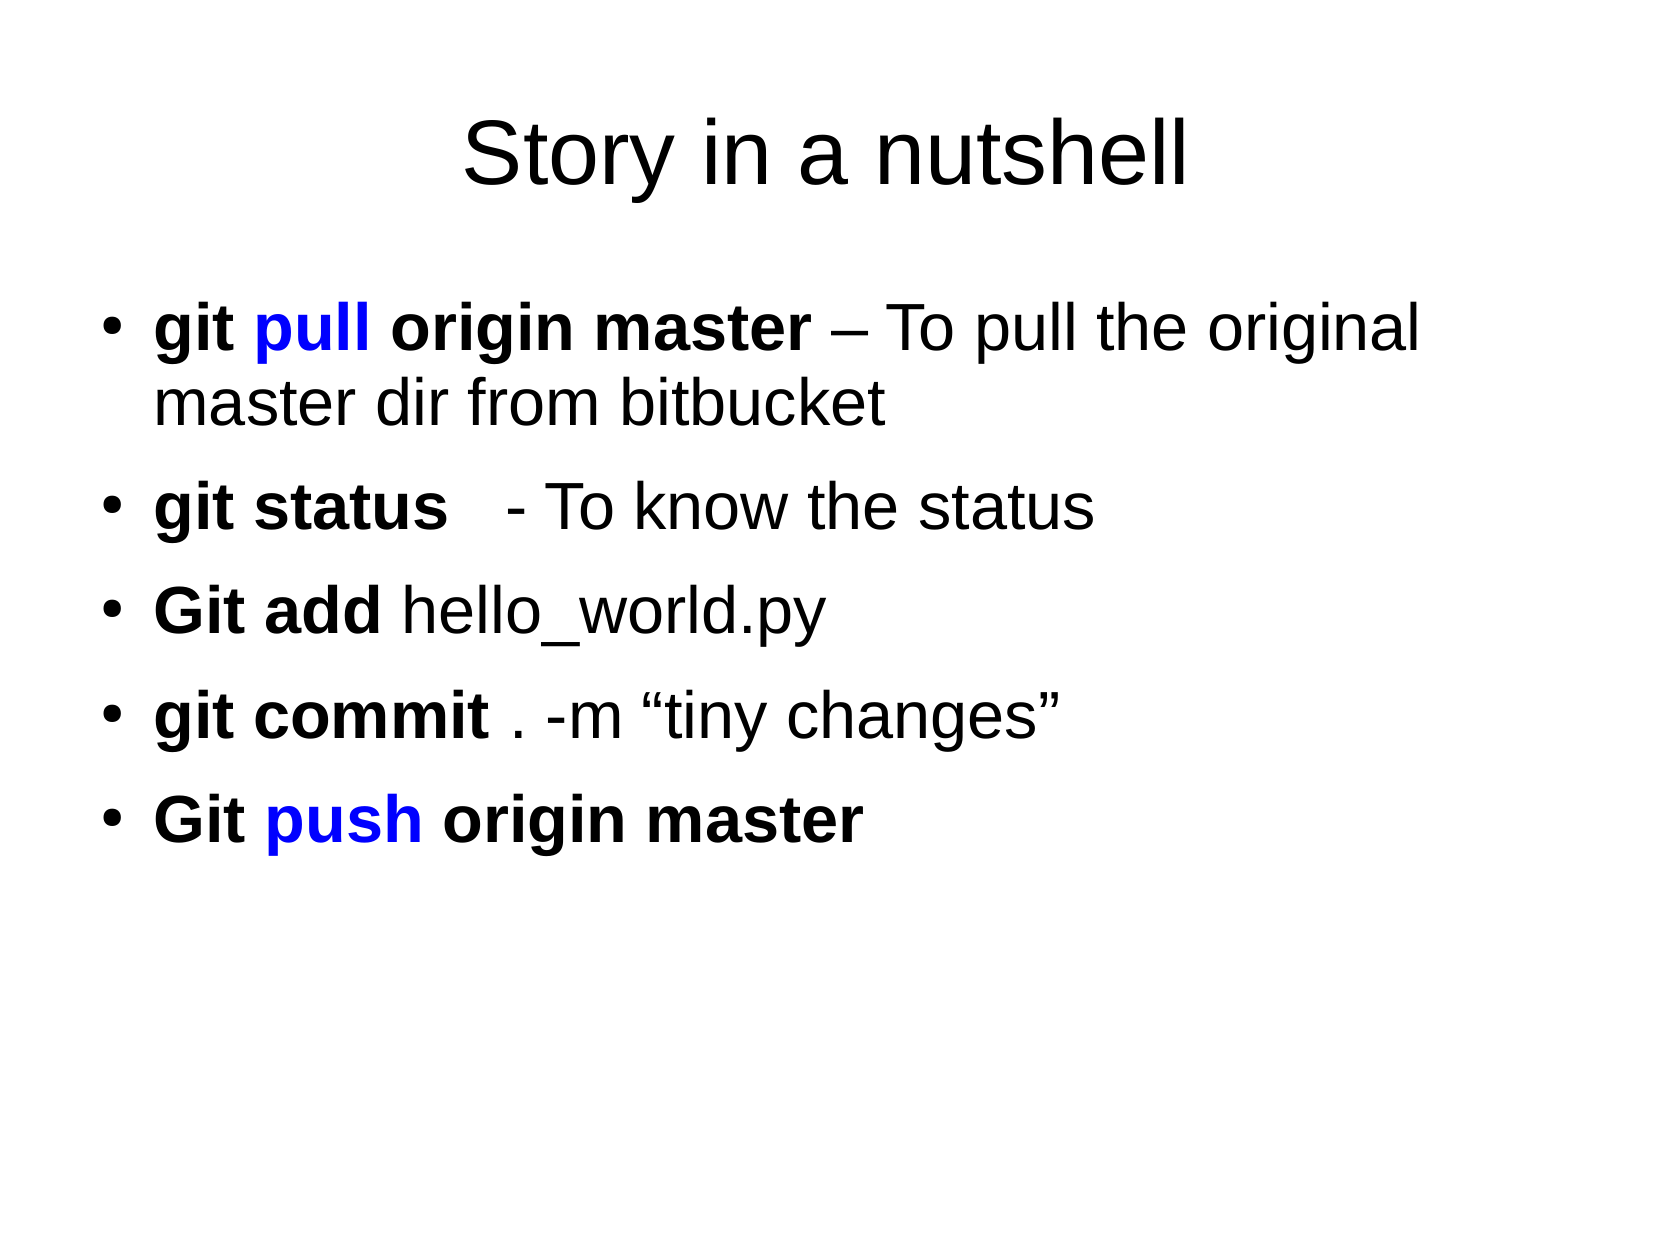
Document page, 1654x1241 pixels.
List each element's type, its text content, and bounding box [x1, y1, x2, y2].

title Story in a nutshell [82, 49, 1571, 257]
list git pull origin master – To pull the original master dir from bitbucket git status - To know the status Git add hello_world.py git commit . -m “tiny changes” Git push origin master [82, 290, 1538, 1010]
